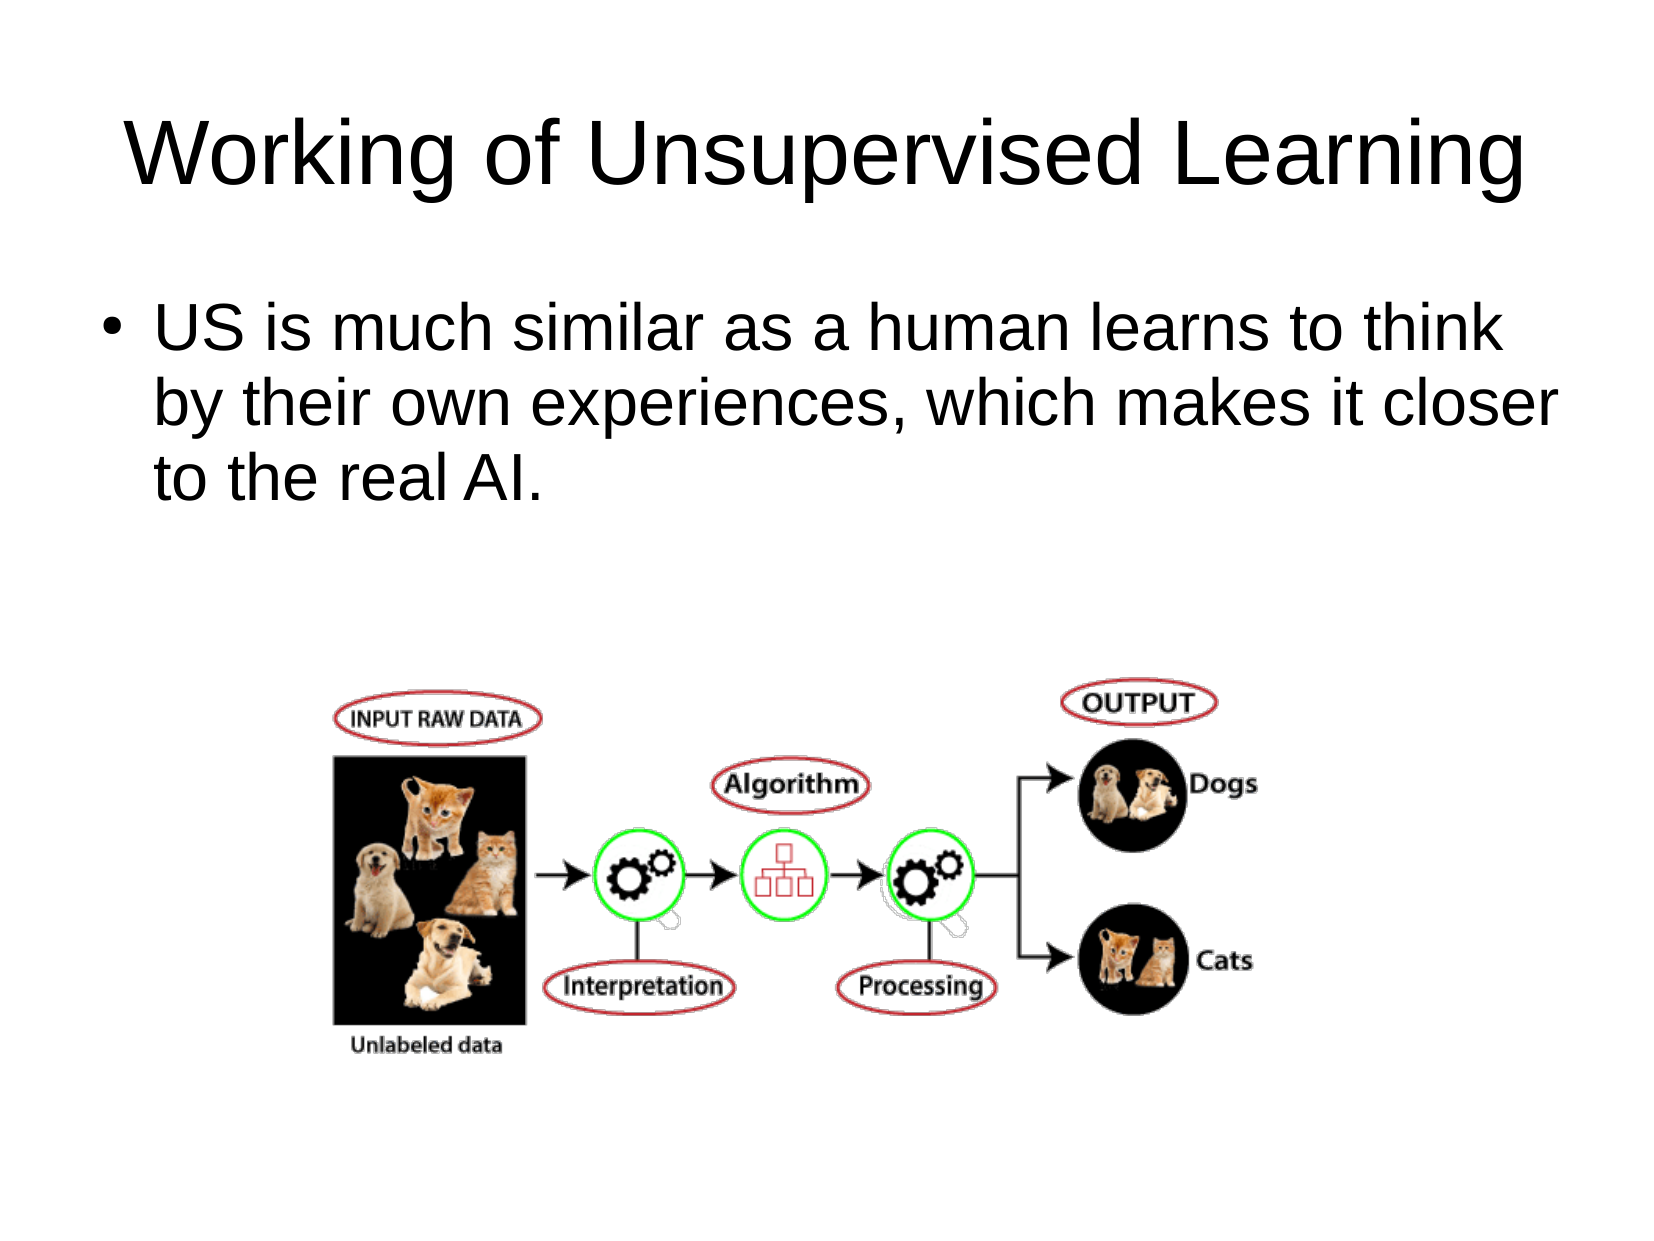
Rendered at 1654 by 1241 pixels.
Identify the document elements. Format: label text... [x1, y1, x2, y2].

picture [330, 629, 1269, 1099]
title Working of Unsupervised Learning [82, 49, 1571, 257]
list US is much similar as a human learns to think by their own experiences, which makes it closer to the real AI. [82, 290, 1571, 1010]
